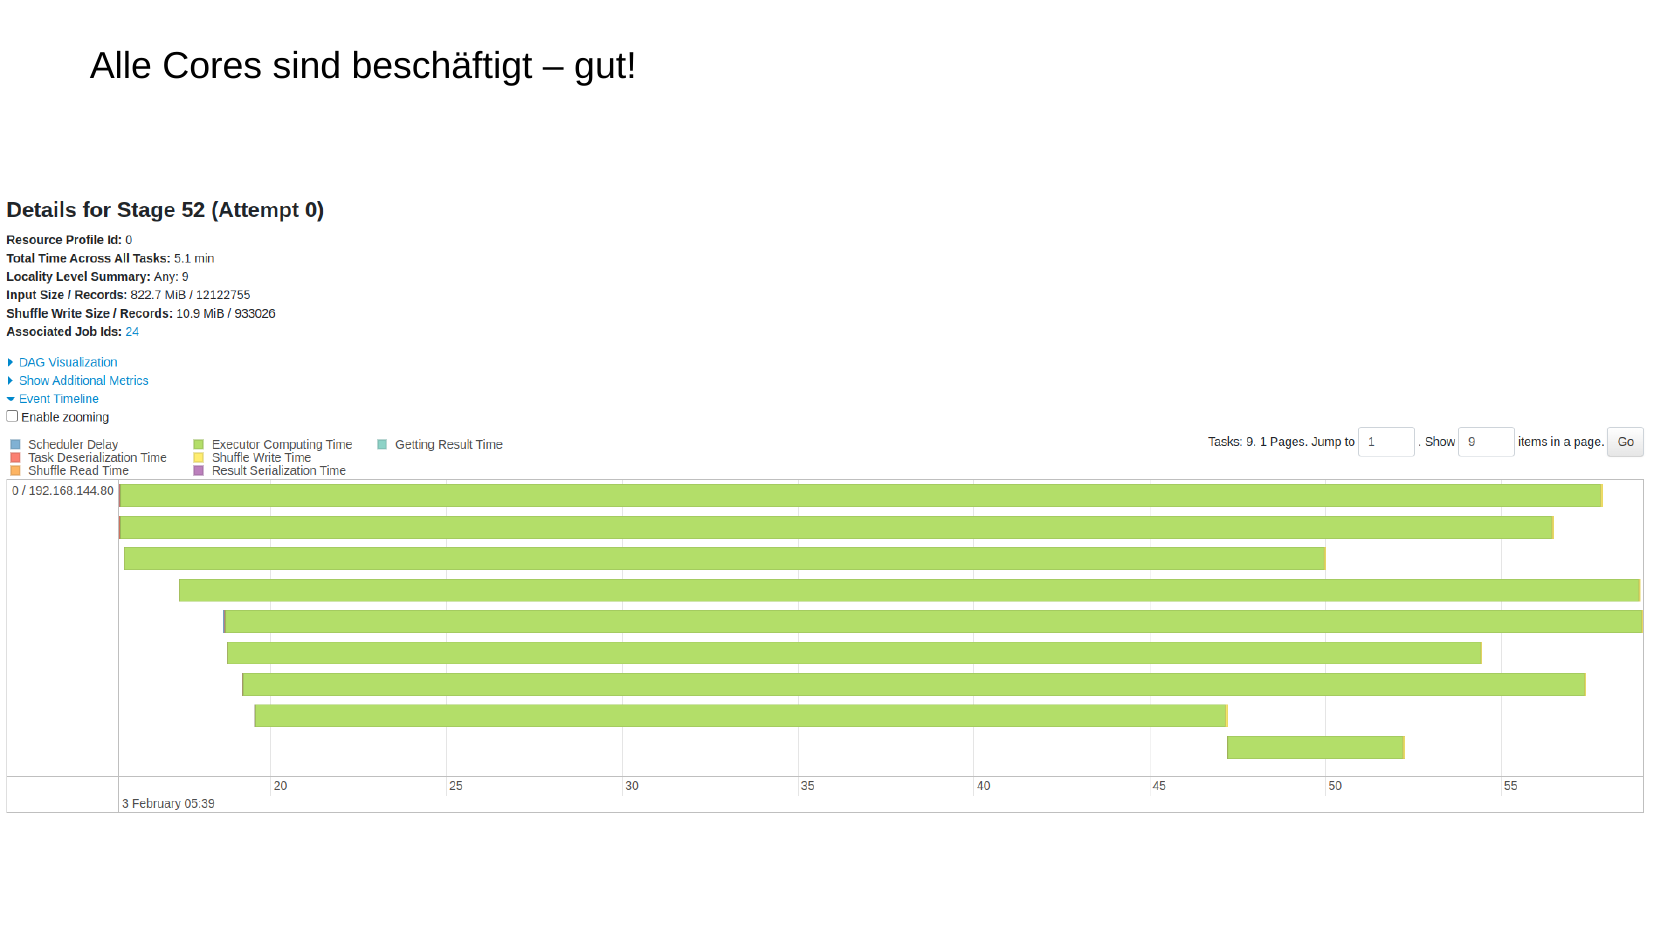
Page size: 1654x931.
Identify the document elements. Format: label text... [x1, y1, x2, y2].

picture [0, 187, 1654, 823]
text_box Alle Cores sind beschäftigt – gut! [75, 37, 826, 95]
